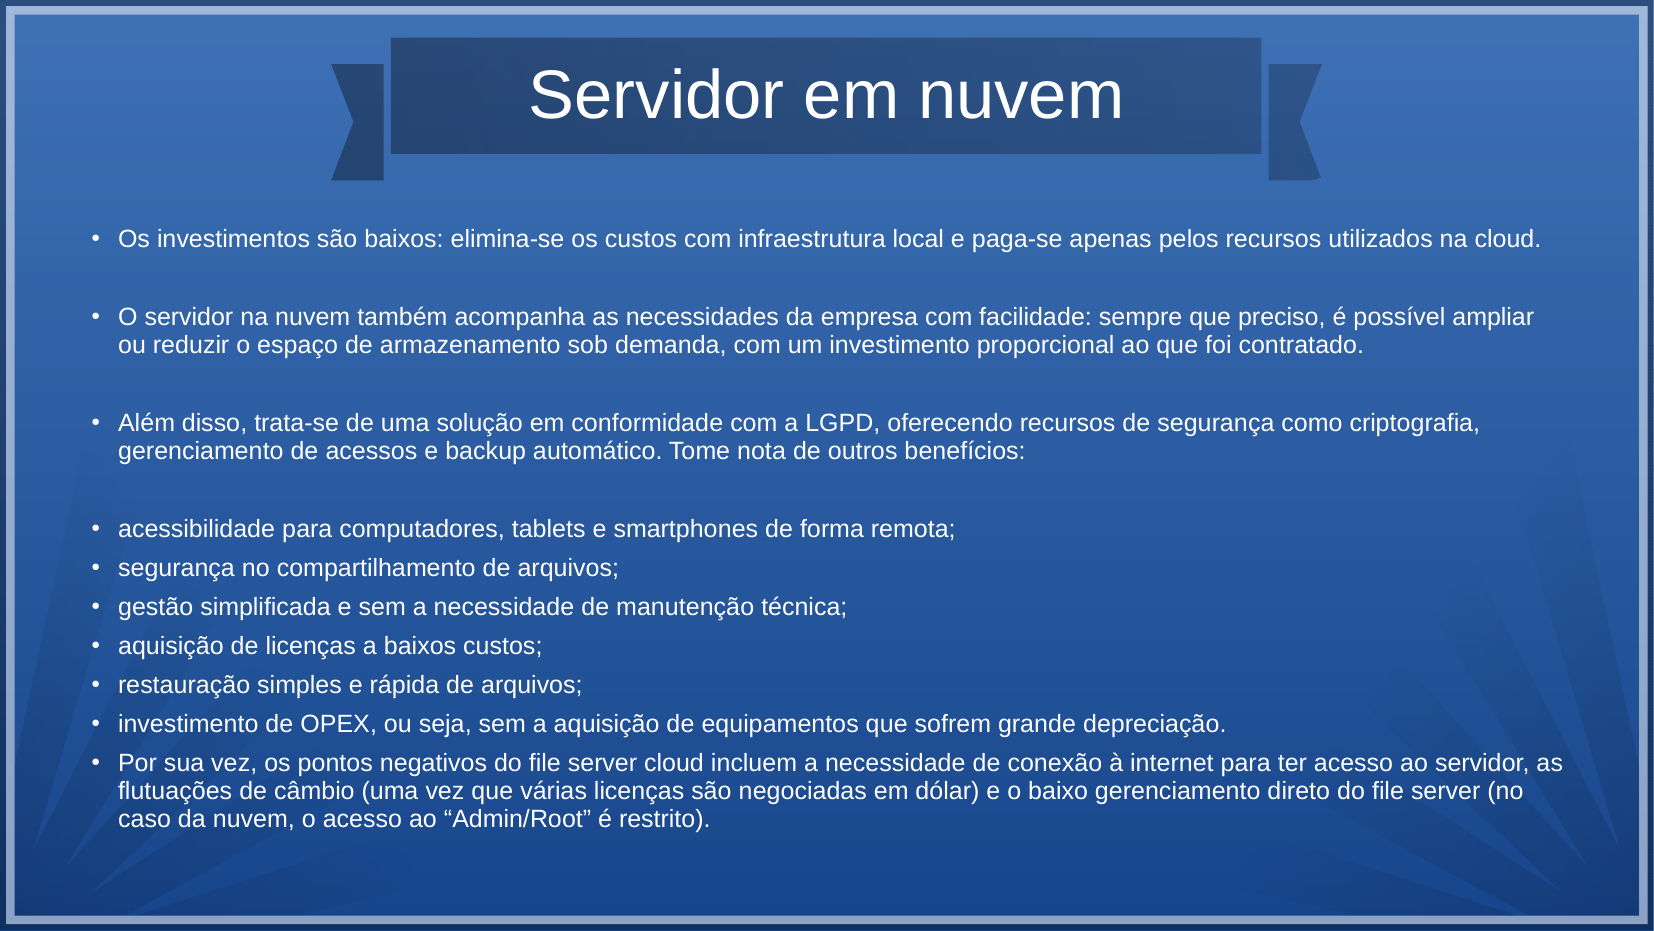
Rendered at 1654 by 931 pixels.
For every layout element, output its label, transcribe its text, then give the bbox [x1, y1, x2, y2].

list Os investimentos são baixos: elimina-se os custos com infraestrutura local e paga-se apenas pelos recursos utilizados na cloud. O servidor na nuvem também acompanha as necessidades da empresa com facilidade: sempre que preciso, é possível ampliar ou reduzir o espaço de armazenamento sob demanda, com um investimento proporcional ao que foi contratado. Além disso, trata-se de uma solução em conformidade com a LGPD, oferecendo recursos de segurança como criptografia, gerenciamento de acessos e backup automático. Tome nota de outros benefícios: acessibilidade para computadores, tablets e smartphones de forma remota; segurança no compartilhamento de arquivos; gestão simplificada e sem a necessidade de manutenção técnica; aquisição de licenças a baixos custos; restauração simples e rápida de arquivos; investimento de OPEX, ou seja, sem a aquisição de equipamentos que sofrem grande depreciação. Por sua vez, os pontos negativos do file server cloud incluem a necessidade de conexão à internet para ter acesso ao servidor, as flutuações de câmbio (uma vez que várias licenças são negociadas em dólar) e o baixo gerenciamento direto do file server (no caso da nuvem, o acesso ao “Admin/Root” é restrito). [82, 224, 1571, 848]
title Servidor em nuvem [389, 35, 1264, 154]
